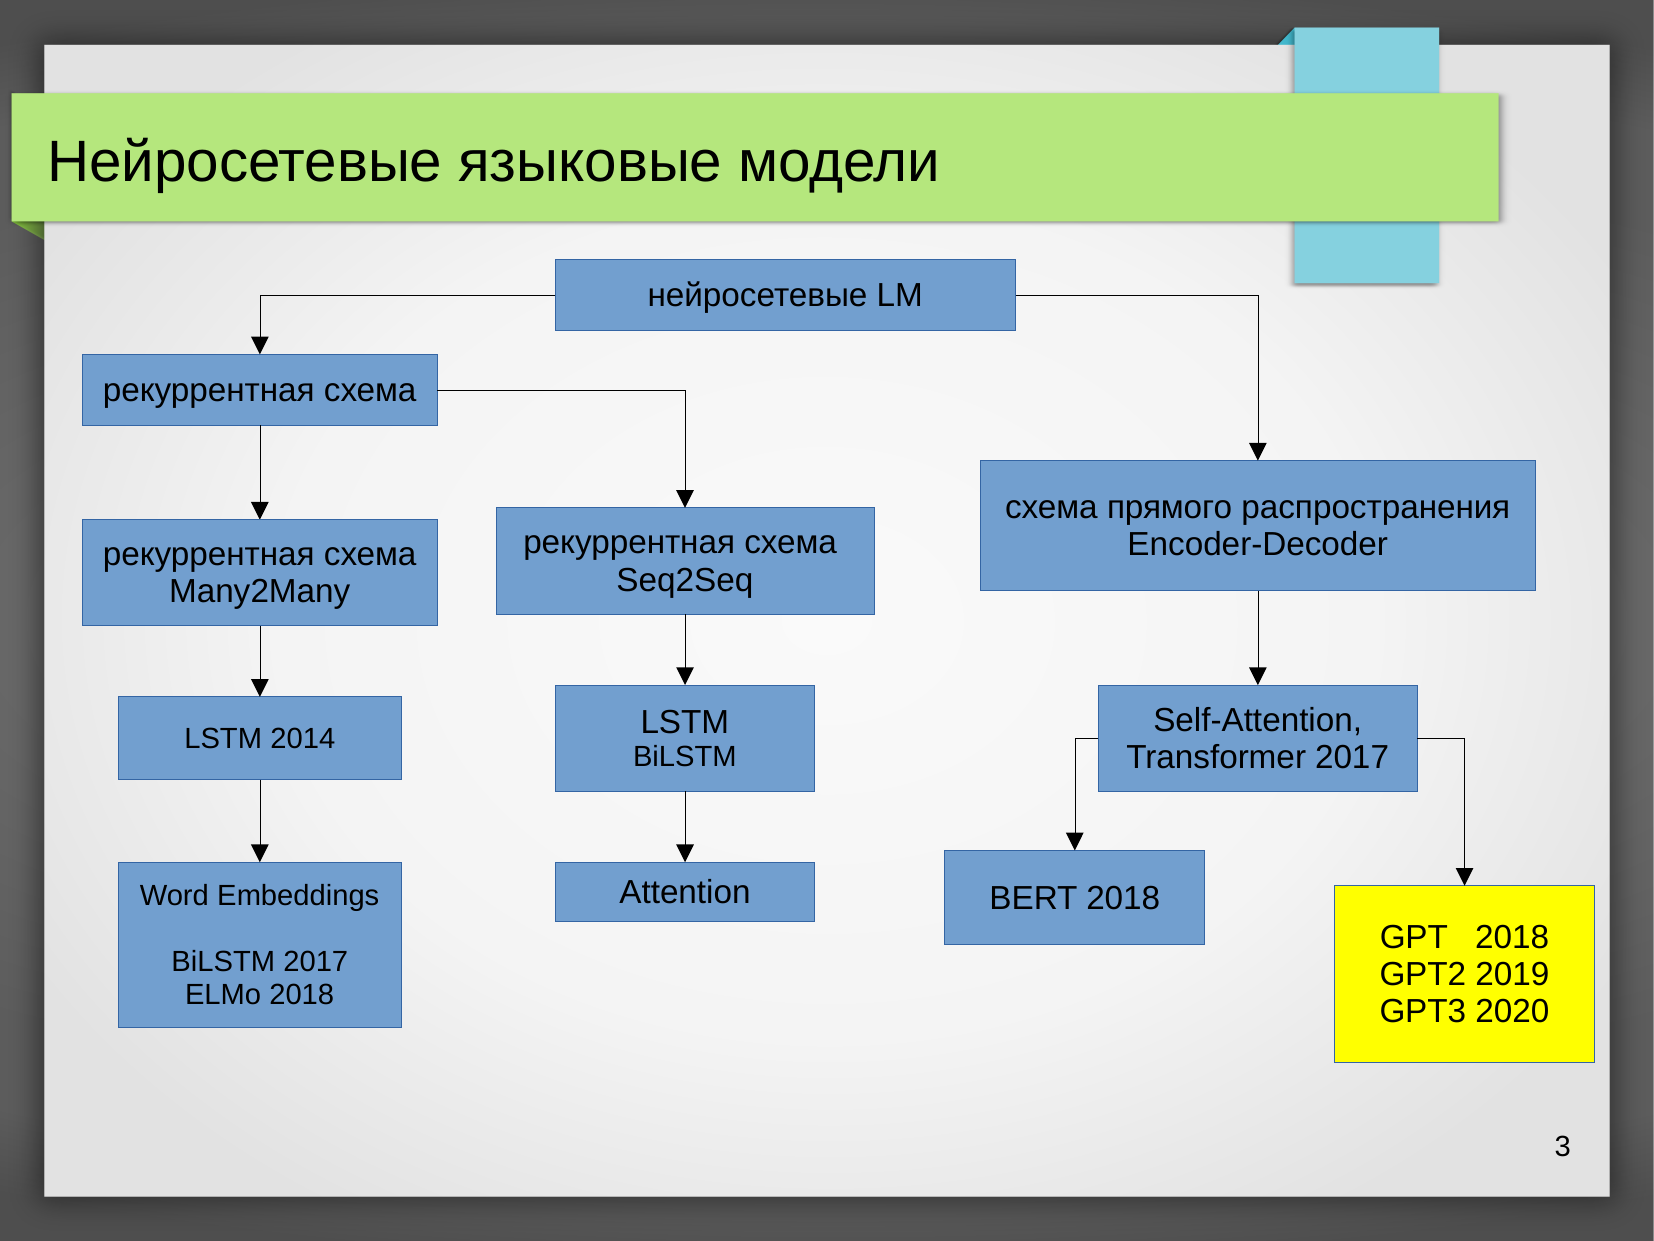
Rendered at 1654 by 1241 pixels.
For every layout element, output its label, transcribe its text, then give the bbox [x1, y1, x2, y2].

text_box BERT 2018 [944, 850, 1205, 945]
text_box рекуррентная схема Many2Many [82, 519, 438, 626]
text_box Self-Attention, Transformer 2017 [1098, 685, 1418, 792]
text_box LSTM 2014 [118, 696, 402, 780]
title Нейросетевые языковые модели [47, 121, 1241, 201]
text_box рекуррентная схема Seq2Seq [496, 507, 875, 615]
text_box схема прямого распространения Encoder-Decoder [980, 460, 1536, 591]
text_box LSTM BiLSTM [555, 685, 815, 792]
picture [0, 0, 1654, 1241]
text_box нейросетевые LM [555, 259, 1016, 331]
text_box Word Embeddings BiLSTM 2017 ELMo 2018 [118, 862, 402, 1028]
text_box Attention [555, 862, 815, 922]
text_box рекуррентная схема [82, 354, 438, 426]
text_box GPT 2018 GPT2 2019 GPT3 2020 [1334, 885, 1595, 1063]
